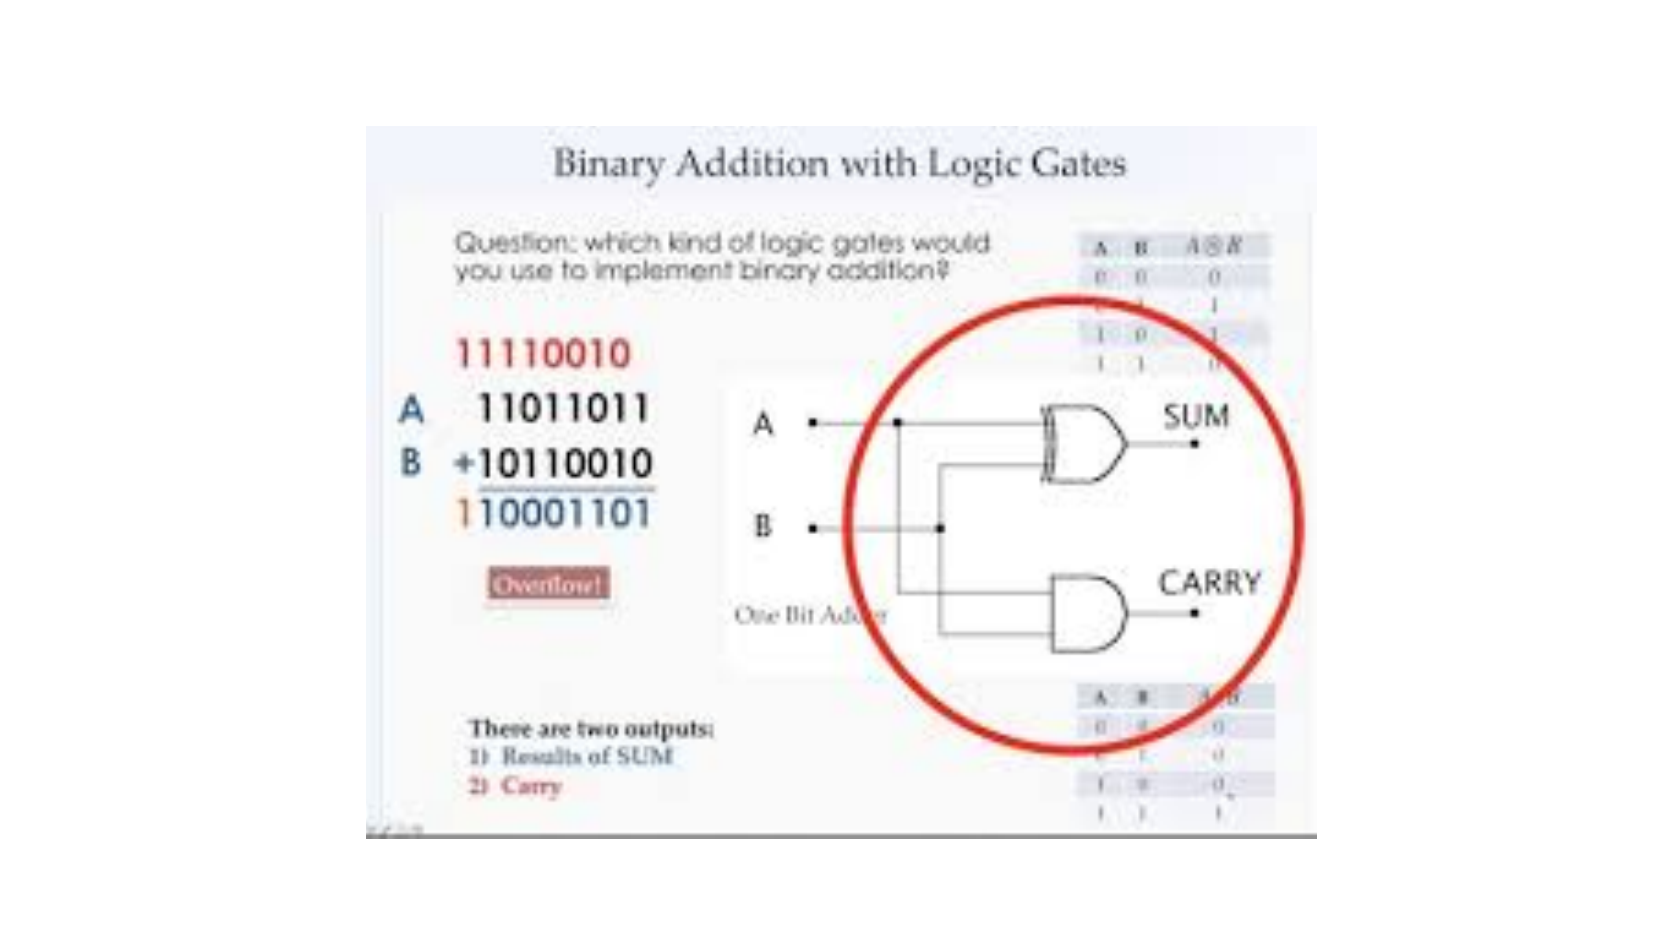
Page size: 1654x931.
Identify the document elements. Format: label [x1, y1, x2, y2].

picture [366, 126, 1317, 839]
